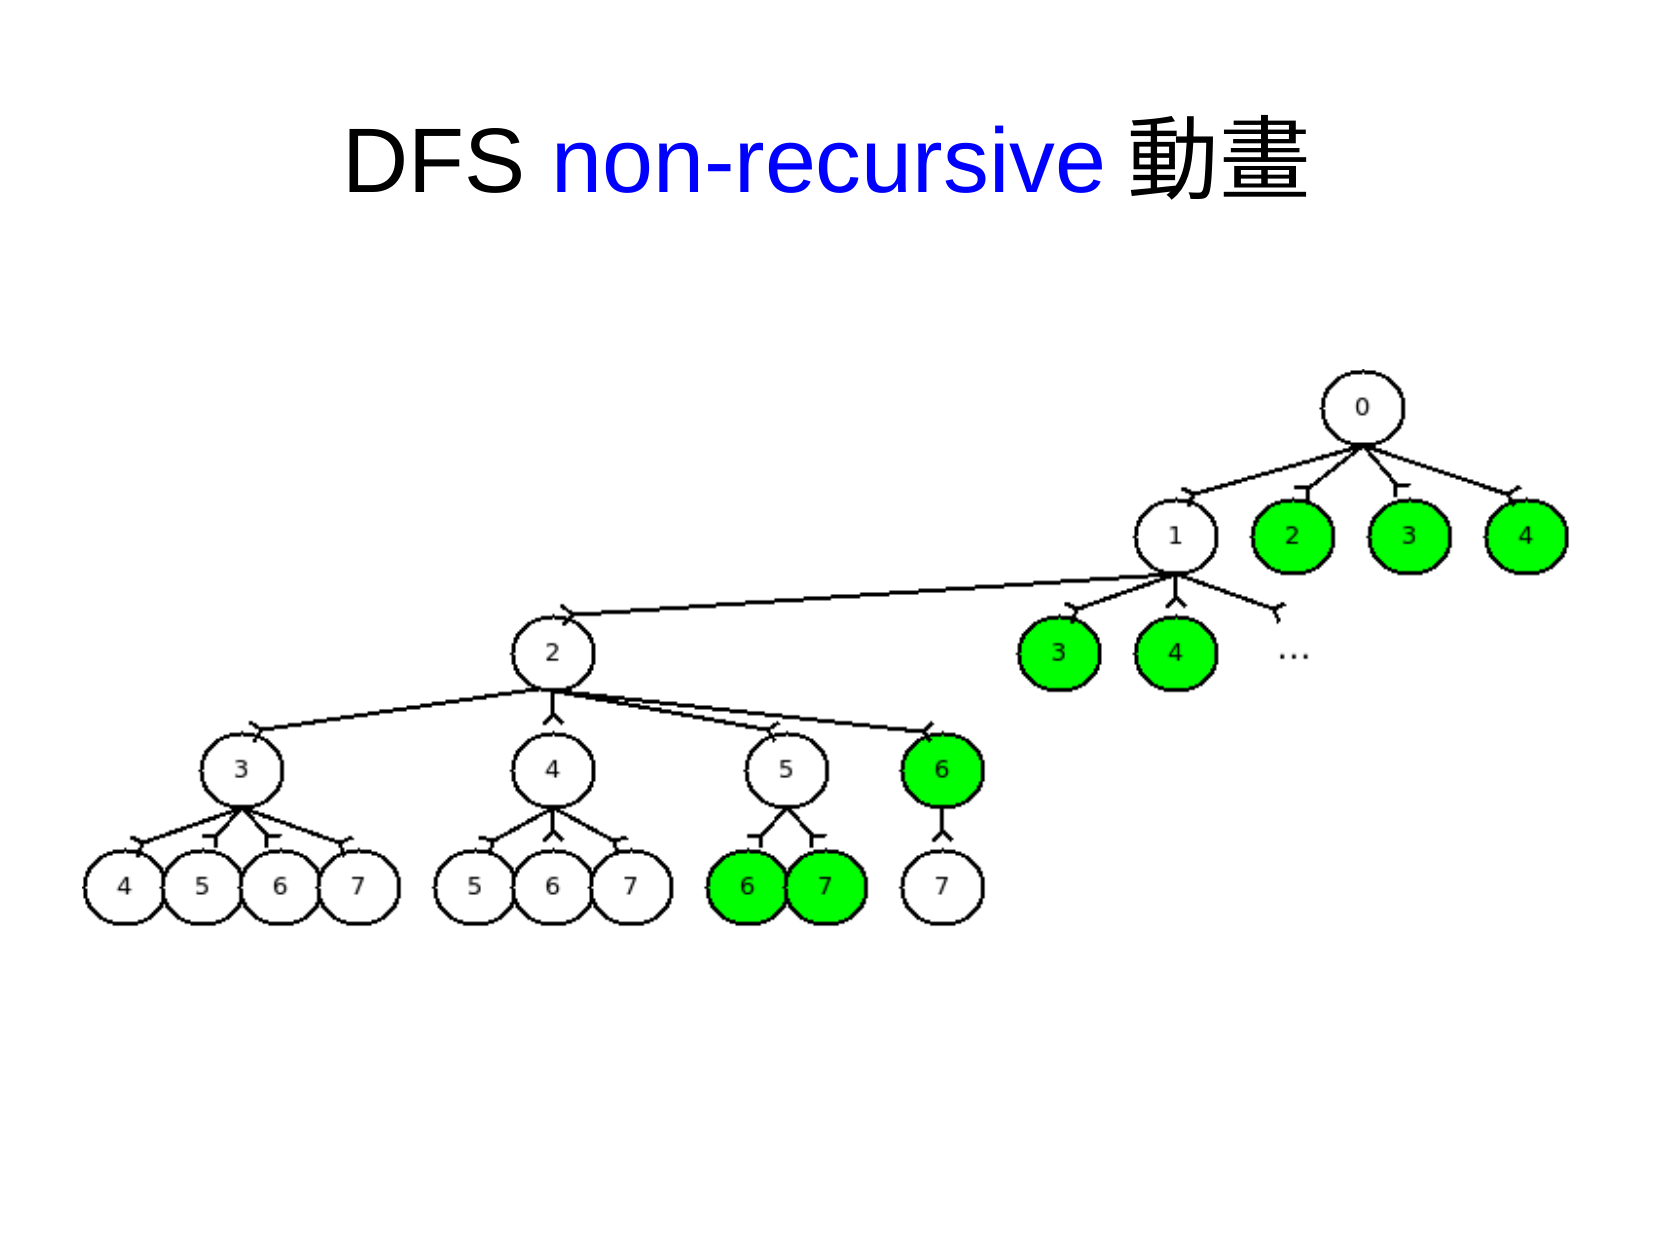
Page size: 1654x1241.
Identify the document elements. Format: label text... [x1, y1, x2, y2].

picture [82, 369, 1571, 930]
title DFS non-recursive動畫 [82, 49, 1571, 257]
